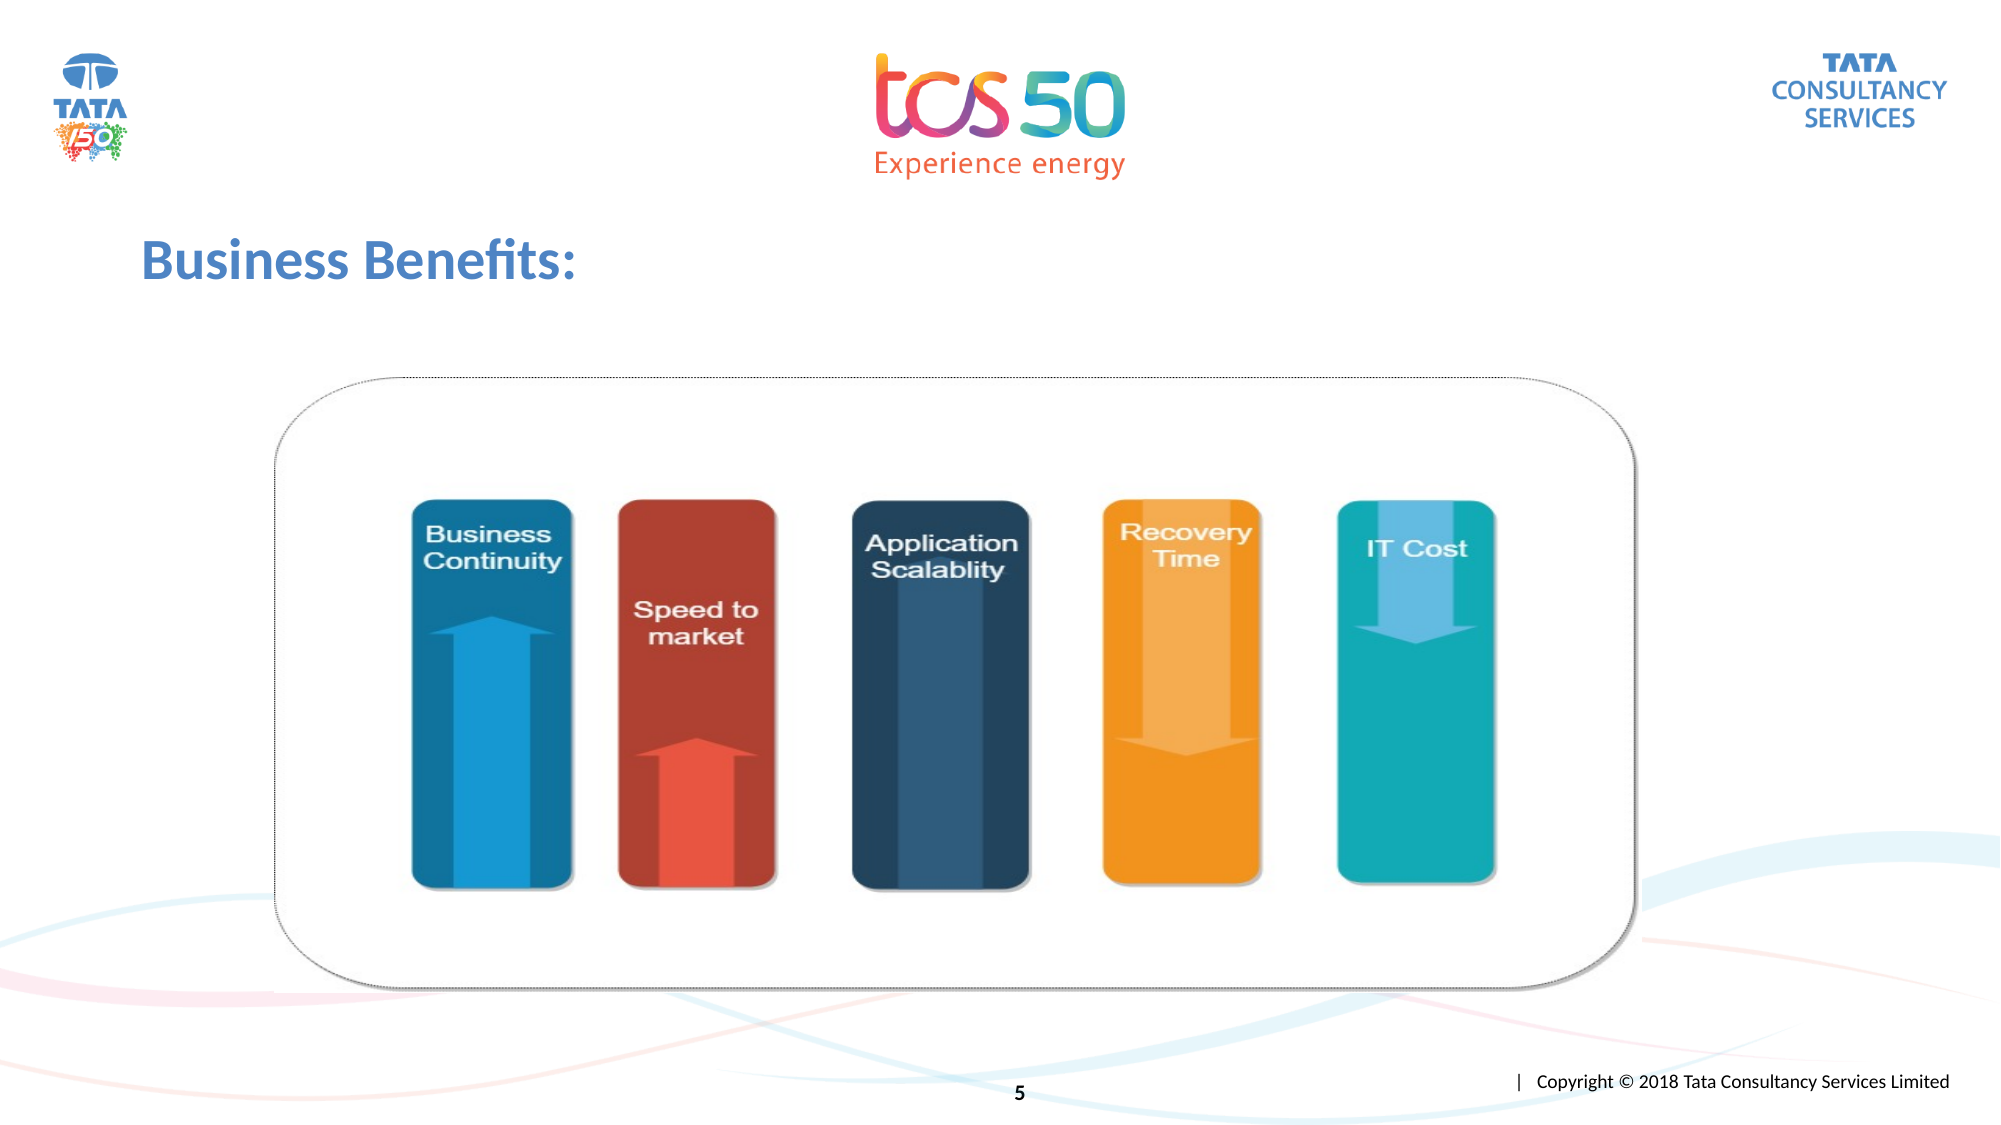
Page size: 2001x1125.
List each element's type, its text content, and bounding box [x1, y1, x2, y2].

picture [0, 0, 2000, 205]
list Business Benefits: [106, 236, 1907, 985]
picture [0, 377, 2000, 1125]
